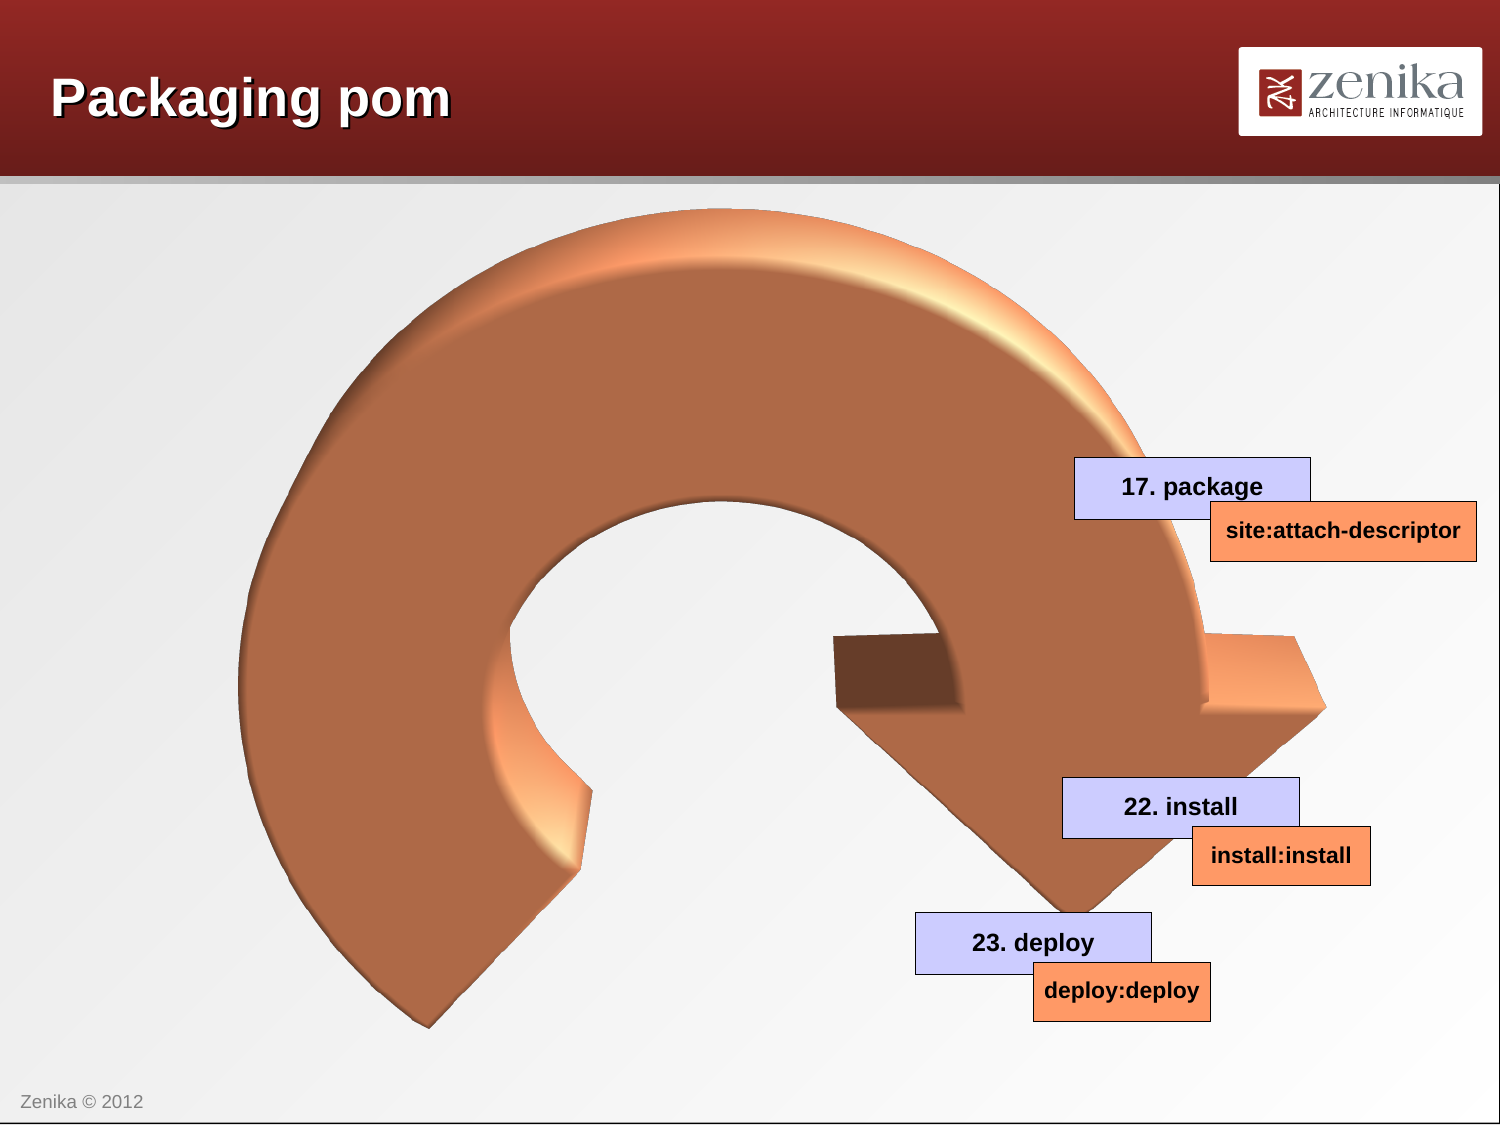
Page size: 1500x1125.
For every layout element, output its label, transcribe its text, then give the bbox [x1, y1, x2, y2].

text_box 22. install [1062, 777, 1300, 839]
text_box site:attach-descriptor [1210, 501, 1477, 562]
text_box install:install [1192, 826, 1371, 886]
text_box 23. deploy [915, 912, 1152, 975]
title Packaging pom [50, 15, 1206, 180]
text_box deploy:deploy [1033, 962, 1211, 1022]
picture [1257, 58, 1464, 125]
text_box 17. package [1074, 457, 1311, 520]
